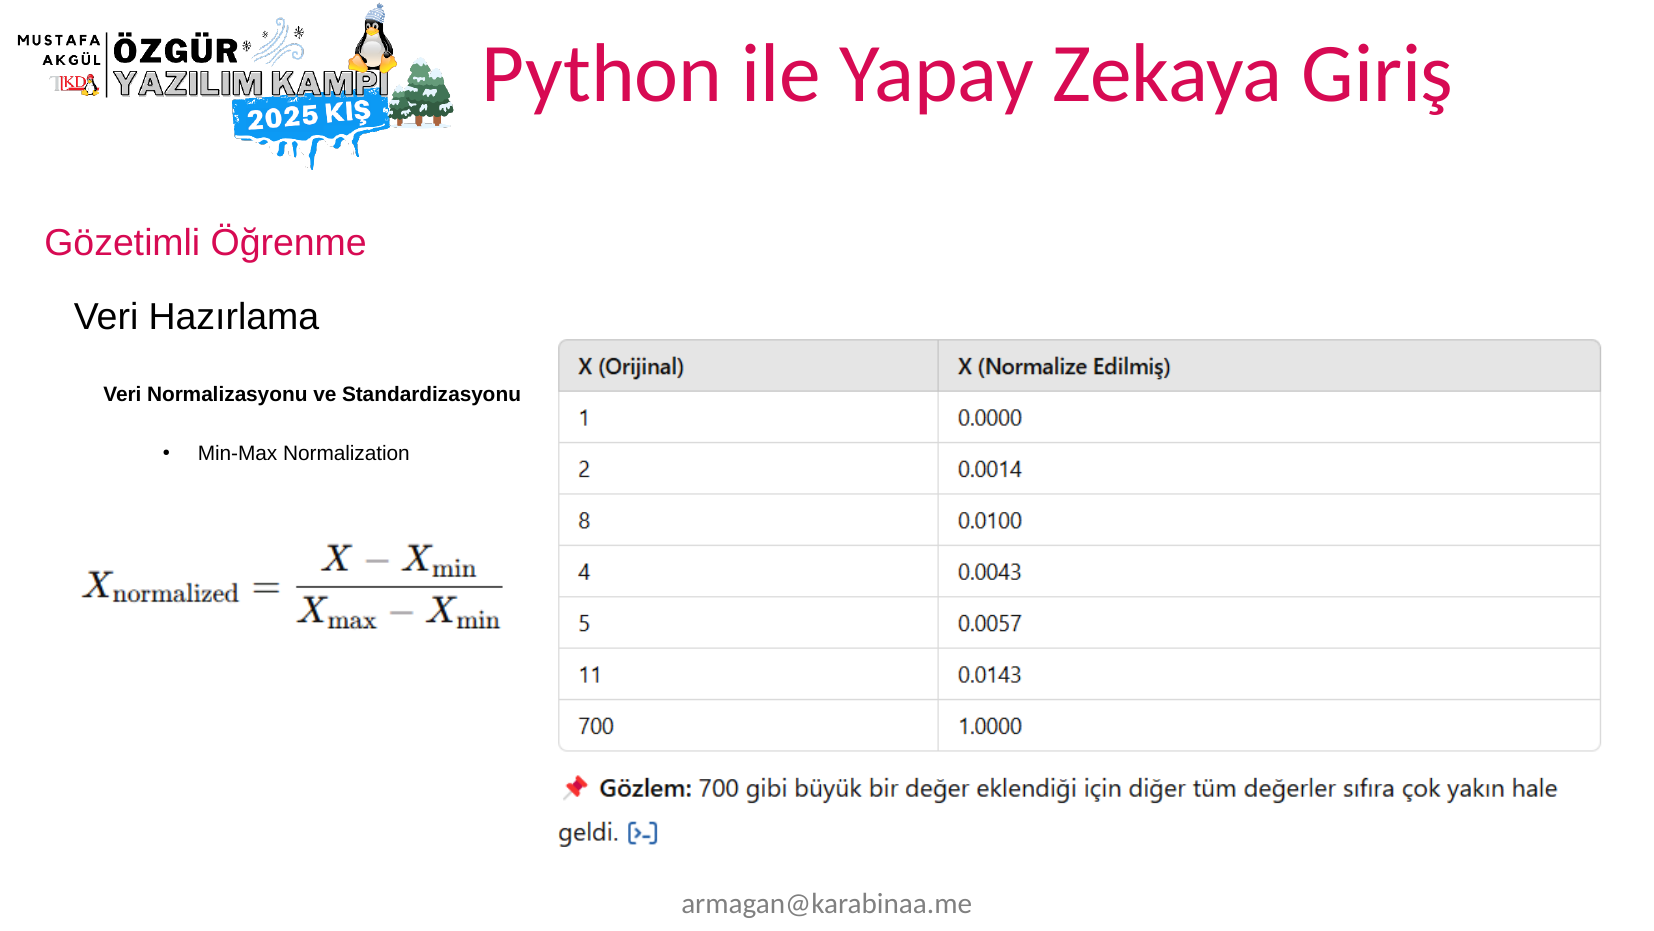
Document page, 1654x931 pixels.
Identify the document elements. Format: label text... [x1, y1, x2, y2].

text_box Veri Normalizasyonu ve Standardizasyonu [88, 375, 552, 414]
text_box Python ile Yapay Zekaya Giriş [467, 10, 1654, 126]
text_box Gözetimli Öğrenme [29, 213, 854, 271]
picture [0, 0, 463, 177]
text_box Min-Max Normalization [147, 434, 552, 473]
picture [59, 333, 1625, 857]
text_box Veri Hazırlama [59, 288, 621, 355]
text_box armagan@karabinaa.me [0, 877, 1654, 928]
